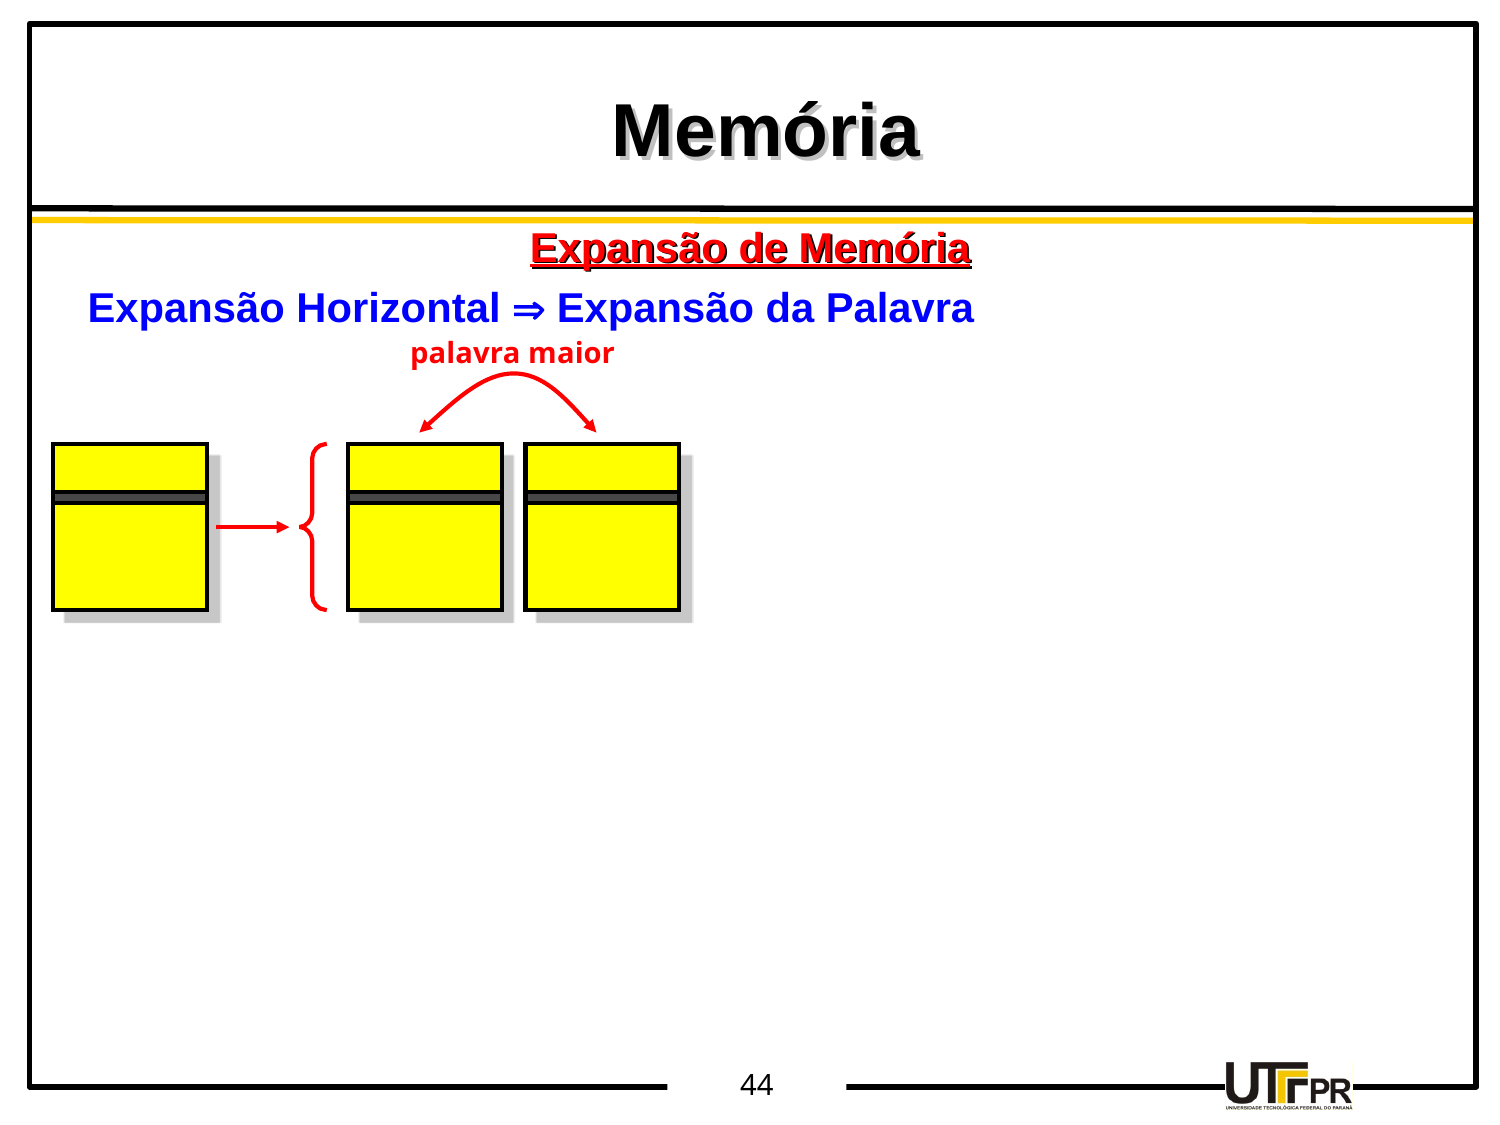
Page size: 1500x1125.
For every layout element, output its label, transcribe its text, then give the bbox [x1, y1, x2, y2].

text_box palavra maior [395, 326, 631, 377]
text_box Memória [29, 29, 1477, 207]
text_box [525, 444, 680, 610]
list Expansão de Memória Expansão Horizontal  Expansão da Palavra [72, 218, 1428, 988]
text_box [53, 444, 207, 610]
text_box [348, 444, 502, 610]
picture [1225, 1062, 1353, 1110]
